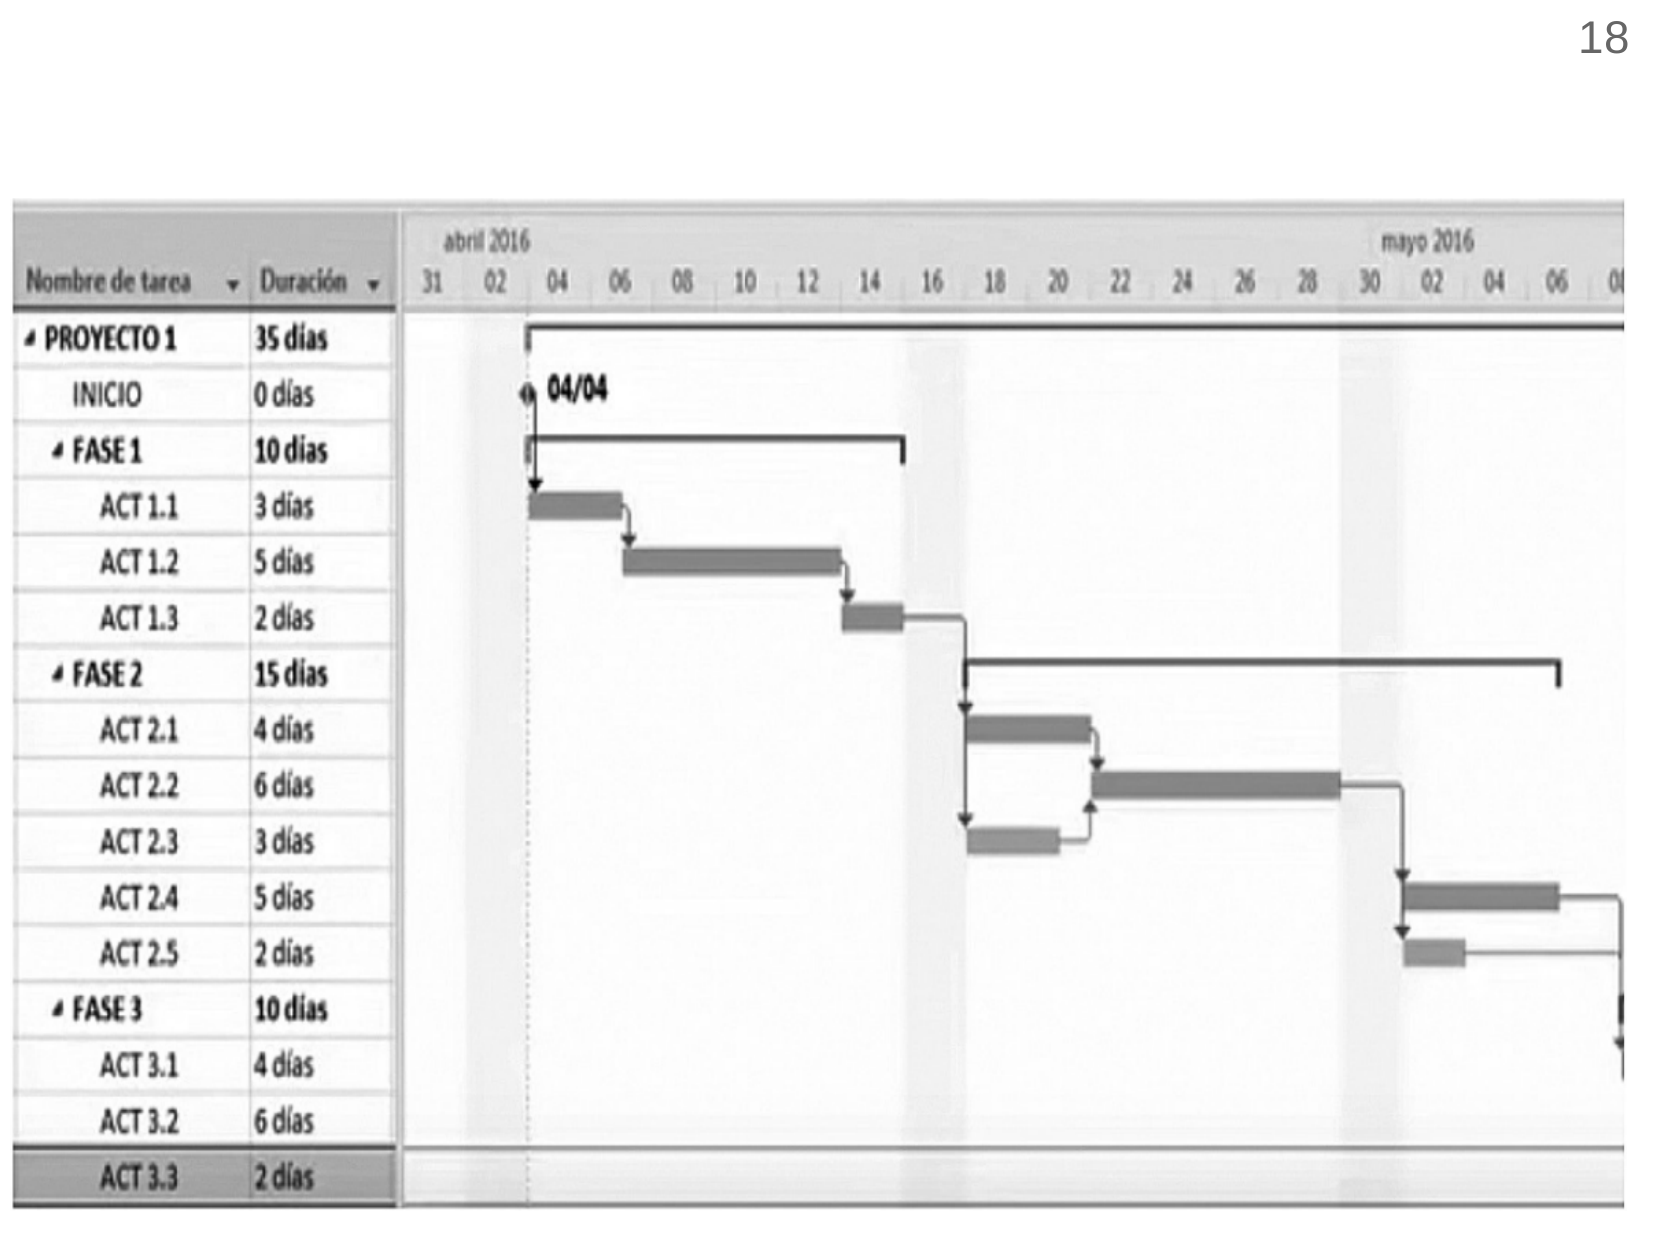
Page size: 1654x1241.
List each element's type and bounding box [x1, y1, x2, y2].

picture [10, 198, 1627, 1211]
